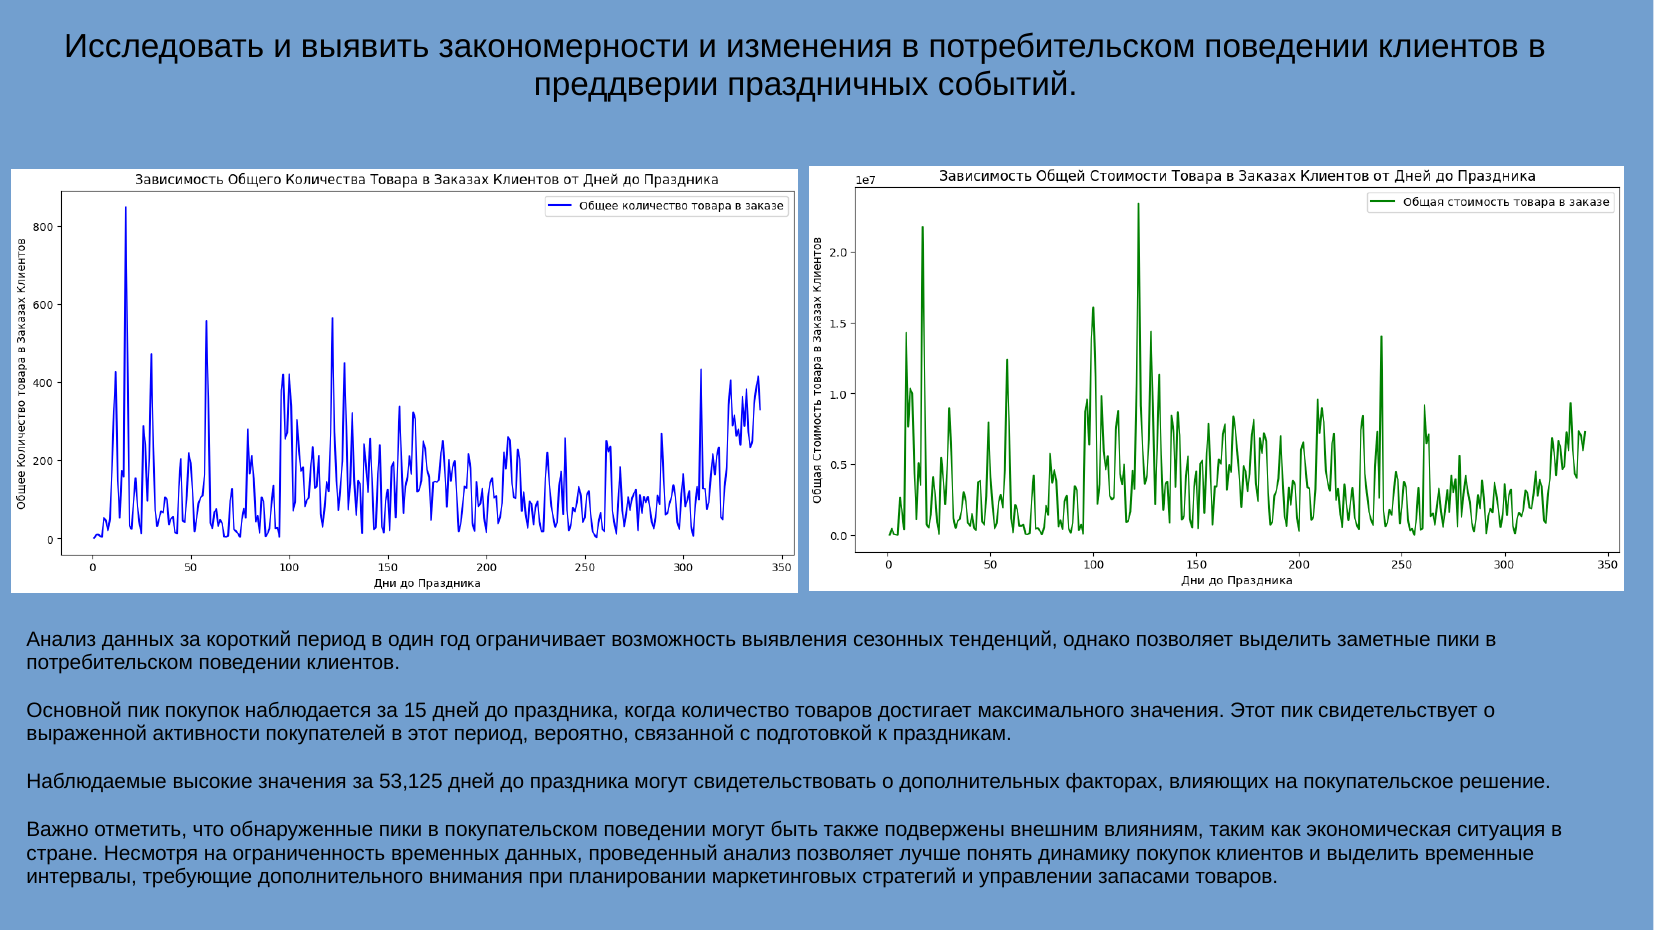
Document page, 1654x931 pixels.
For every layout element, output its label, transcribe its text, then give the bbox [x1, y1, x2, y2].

picture [11, 169, 798, 593]
text_box Анализ данных за короткий период в один год ограничивает возможность выявления сезонных тенденций, однако позволяет выделить заметные пики в потребительском поведении клиентов. Основной пик покупок наблюдается за 15 дней до праздника, когда количество товаров достигает максимального значения. Этот пик свидетельствует о выраженной активности покупателей в этот период, вероятно, связанной с подготовкой к праздникам. Наблюдаемые высокие значения за 53,125 дней до праздника могут свидетельствовать о дополнительных факторах, влияющих на покупательское решение. Важно отметить, что обнаруженные пики в покупательском поведении могут быть также подвержены внешним влияниям, таким как экономическая ситуация в стране. Несмотря на ограниченность временных данных, проведенный анализ позволяет лучше понять динамику покупок клиентов и выделить временные интервалы, требующие дополнительного внимания при планировании маркетинговых стратегий и управлении запасами товаров. [11, 620, 1595, 896]
picture [809, 166, 1624, 591]
title Исследовать и выявить закономерности и изменения в потребительском поведении клиентов в преддверии праздничных событий. [23, 11, 1589, 119]
